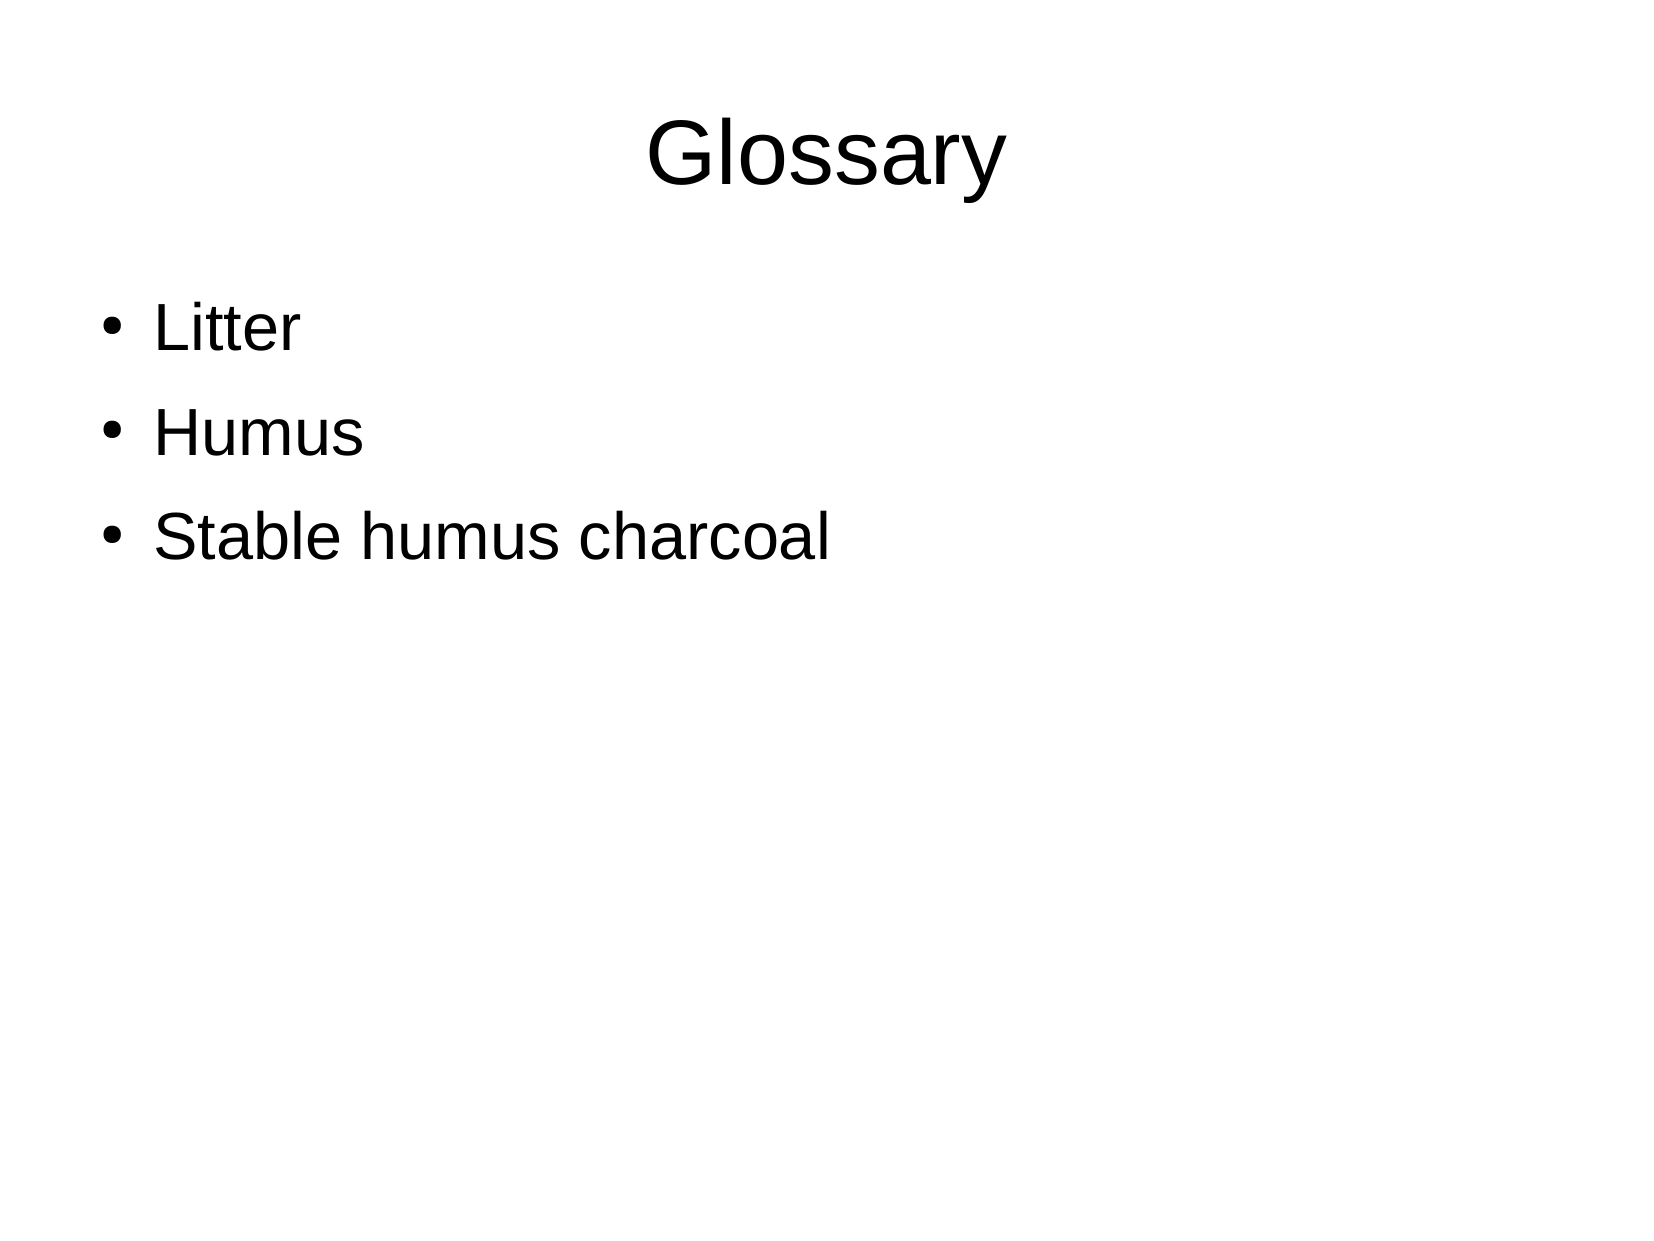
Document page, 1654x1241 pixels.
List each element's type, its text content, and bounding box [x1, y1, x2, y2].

title Glossary [82, 49, 1571, 257]
list Litter Humus Stable humus charcoal [82, 290, 1538, 1010]
